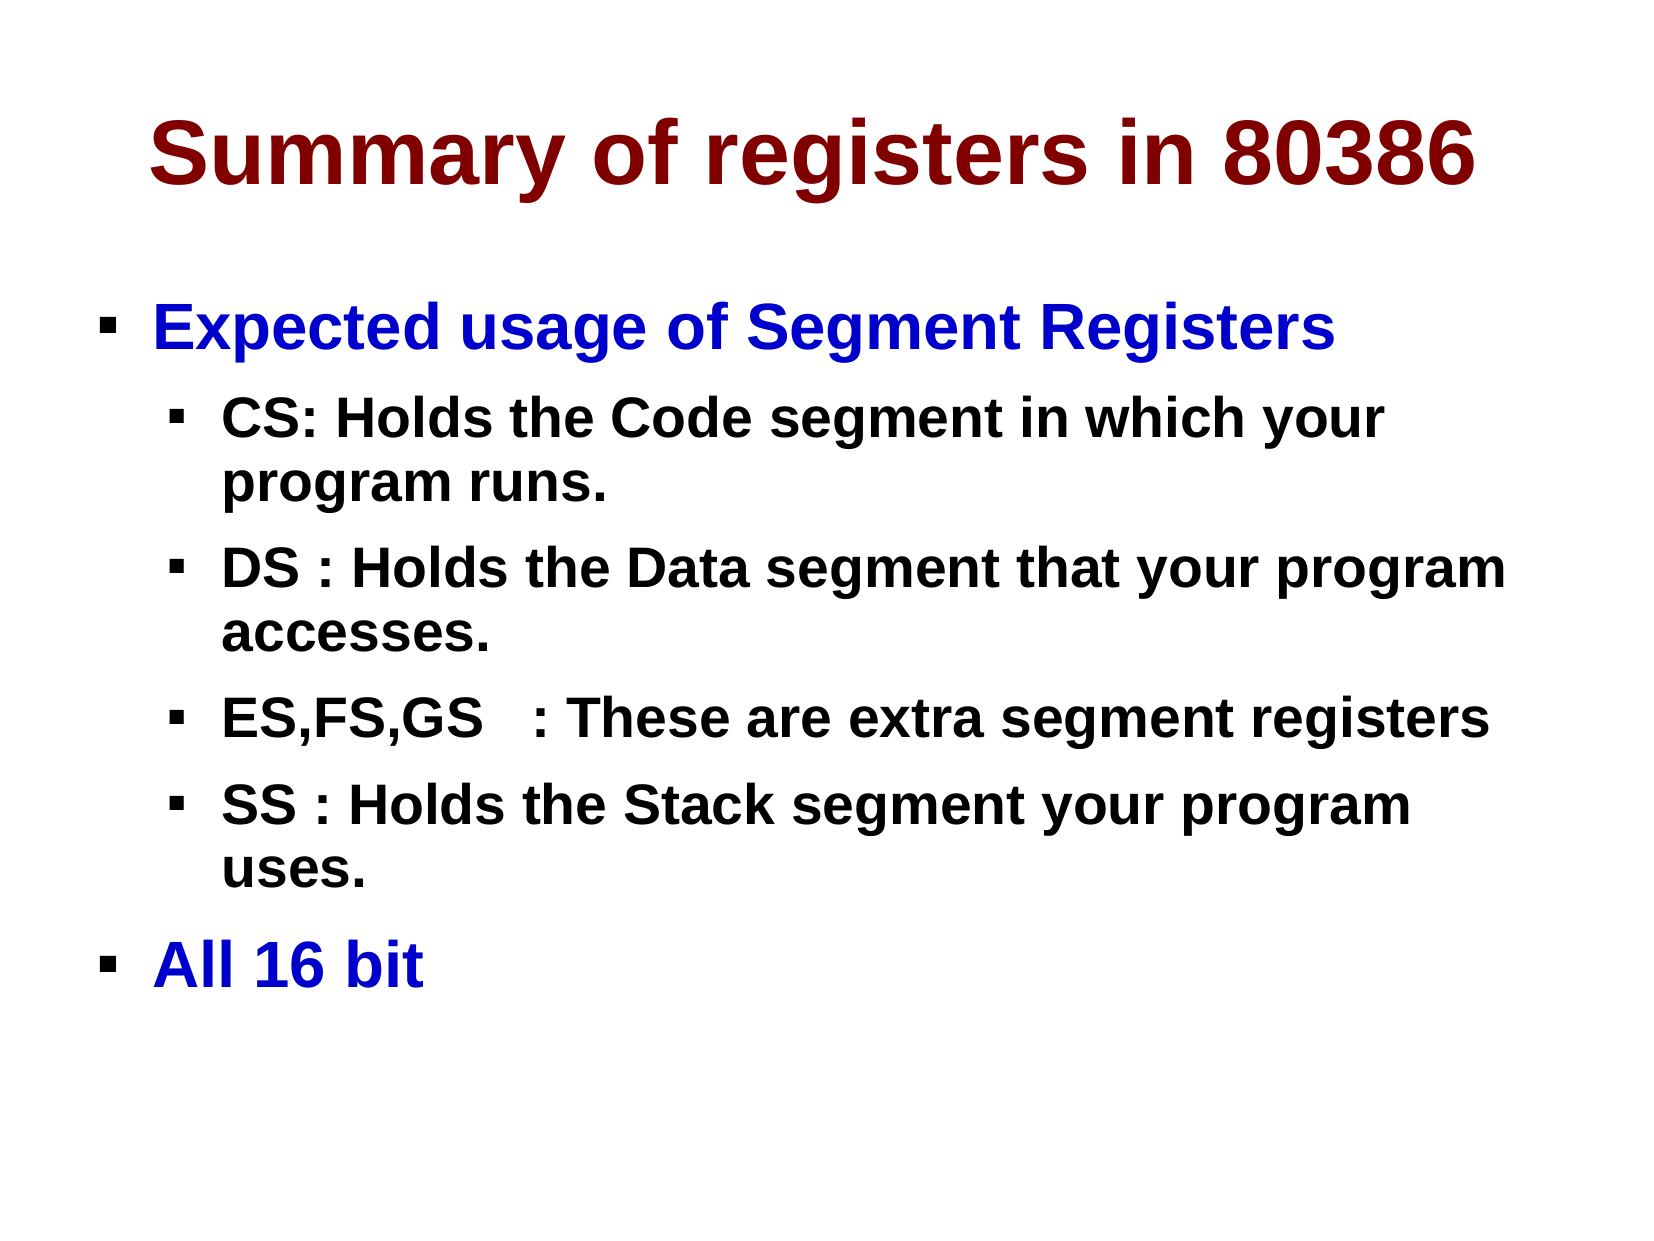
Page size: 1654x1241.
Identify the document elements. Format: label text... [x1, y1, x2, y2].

list Expected usage of Segment Registers CS: Holds the Code segment in which your program runs. DS : Holds the Data segment that your program accesses. ES,FS,GS : These are extra segment registers SS : Holds the Stack segment your program uses. All 16 bit [82, 290, 1571, 1010]
title Summary of registers in 80386 [82, 49, 1571, 257]
